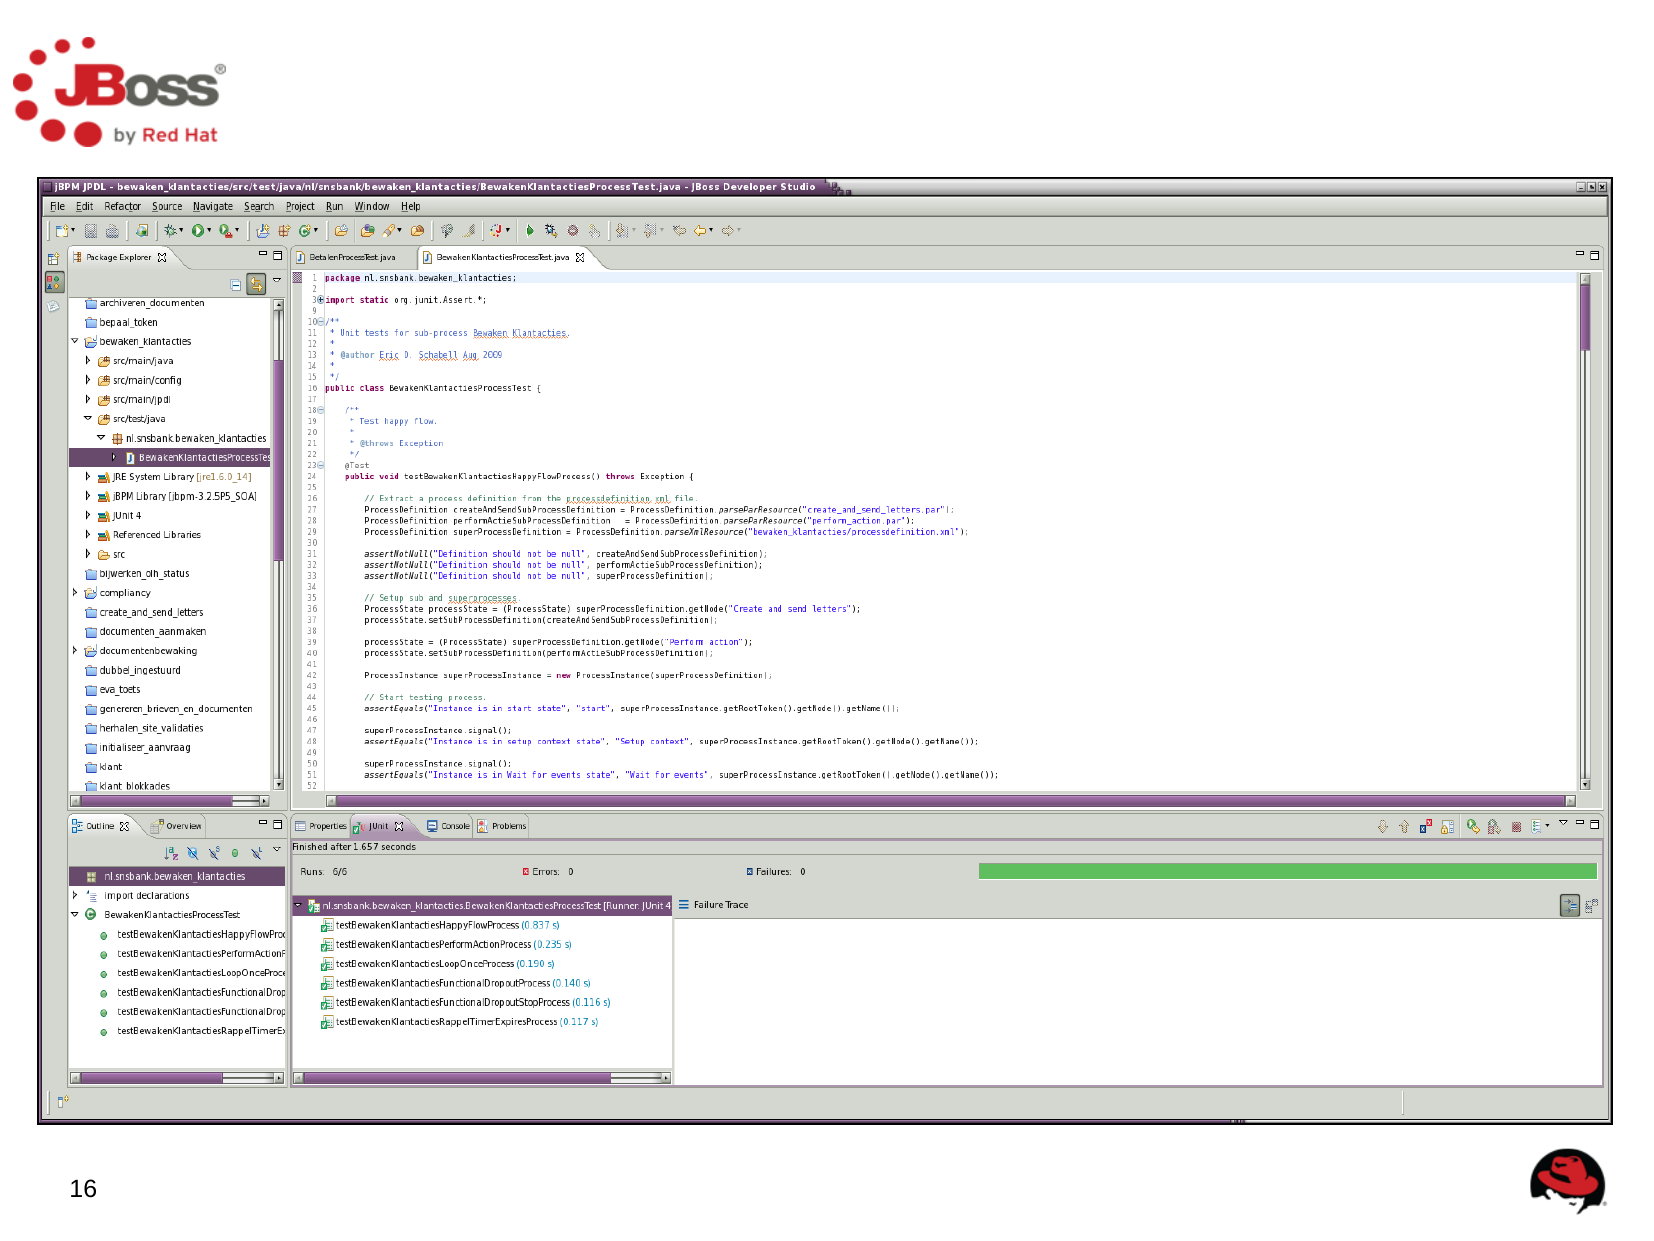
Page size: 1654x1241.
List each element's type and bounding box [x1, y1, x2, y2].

picture [37, 177, 1613, 1126]
picture [13, 37, 226, 147]
picture [1529, 1146, 1613, 1224]
